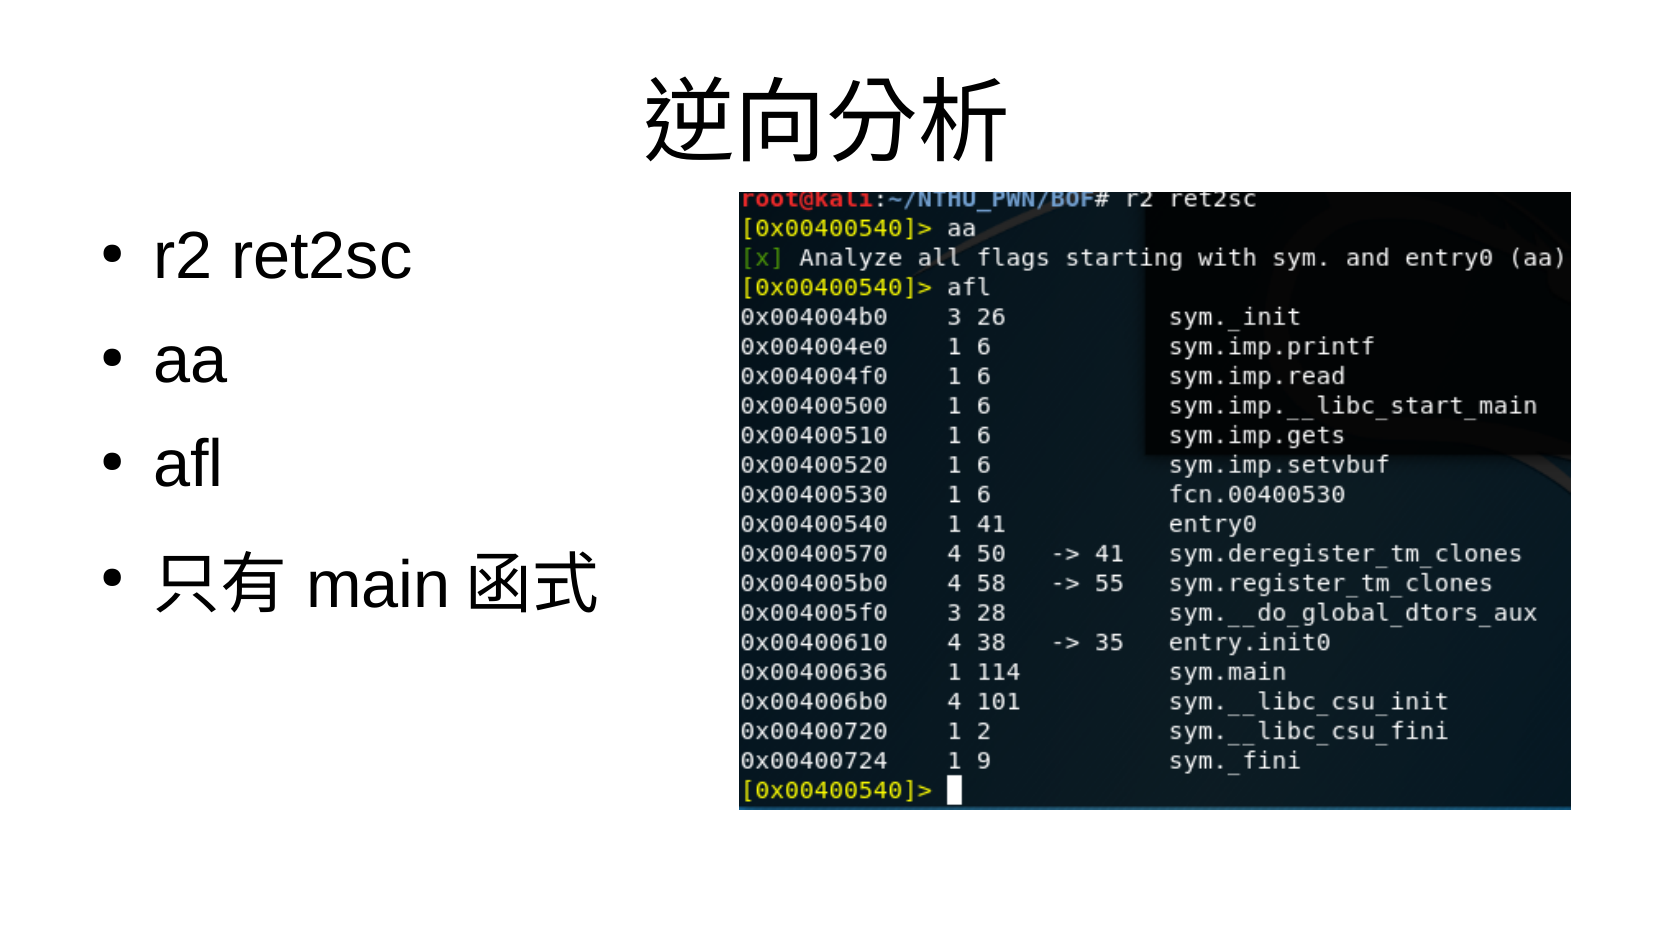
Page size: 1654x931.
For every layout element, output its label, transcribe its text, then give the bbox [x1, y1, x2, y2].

title 逆向分析 [82, 37, 1571, 193]
picture [739, 192, 1571, 810]
list r2 ret2sc aa afl 只有main函式 [82, 217, 709, 758]
